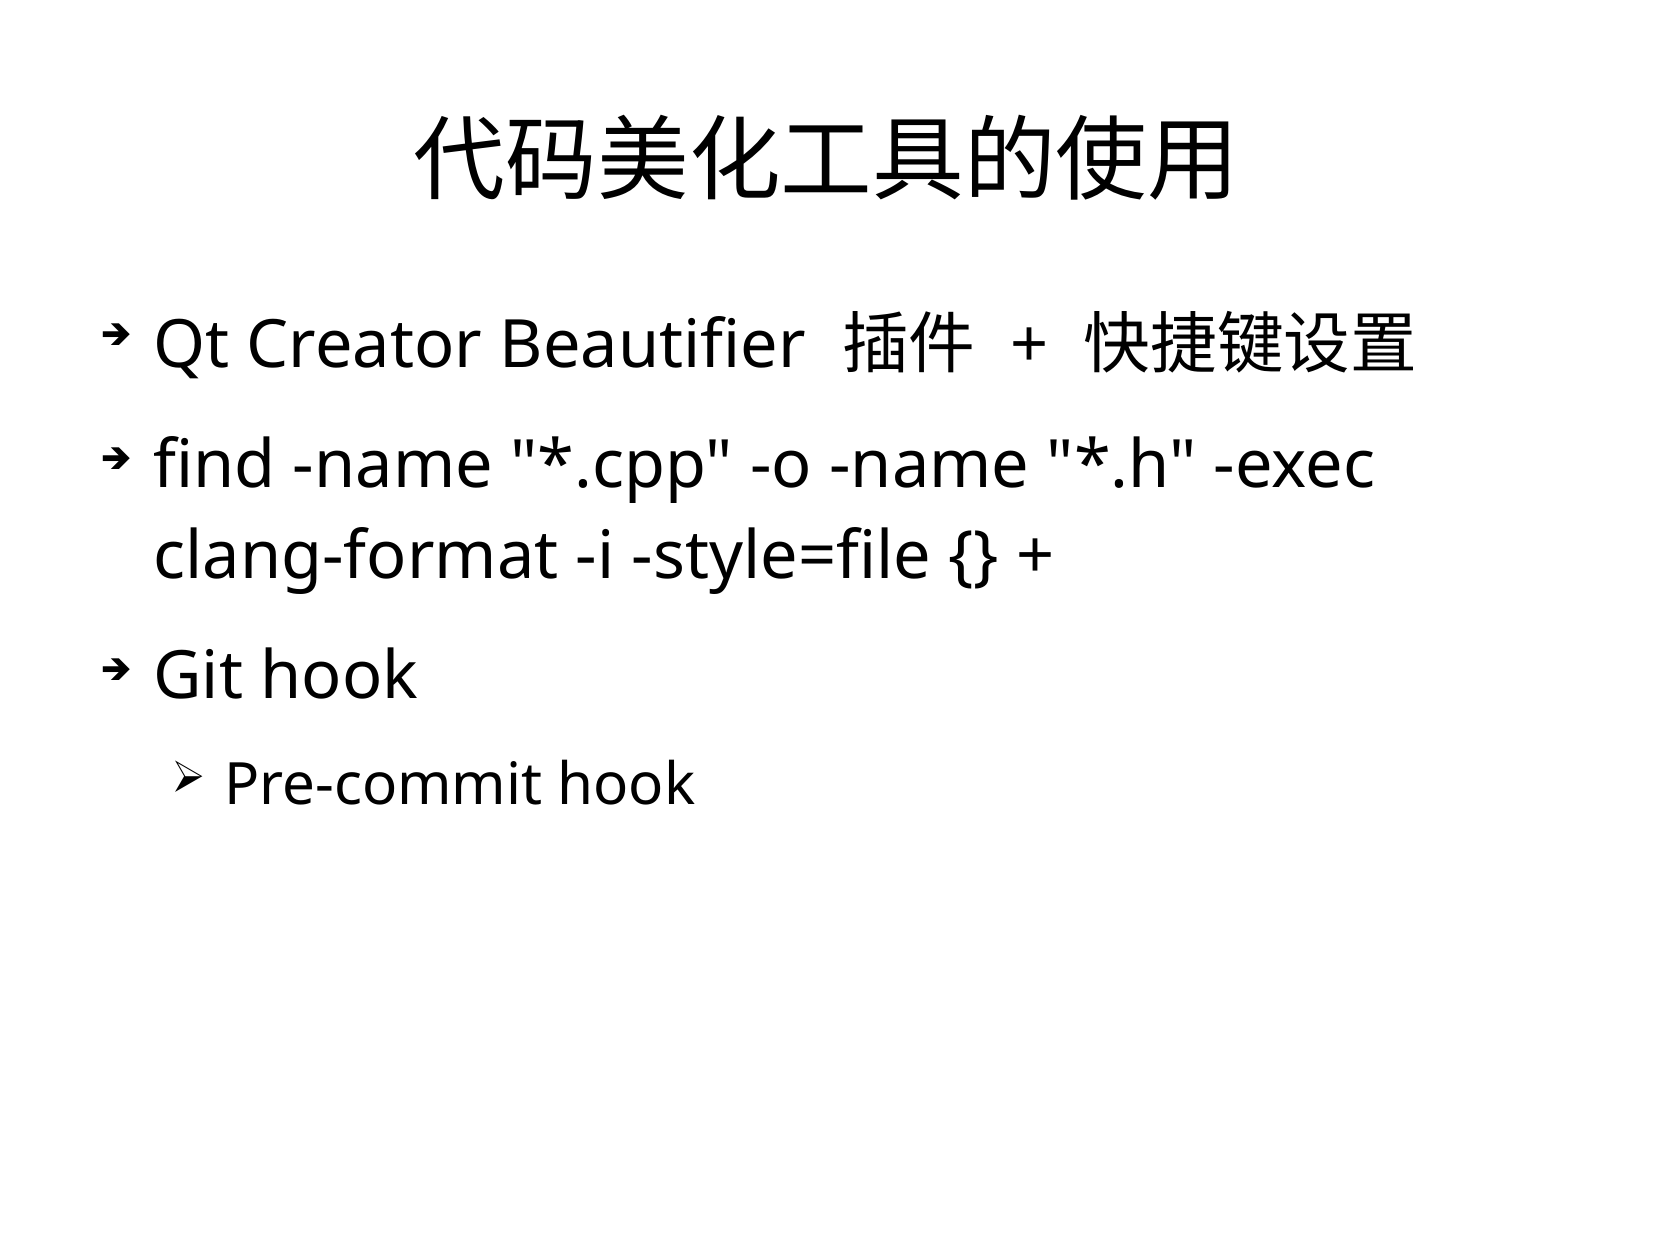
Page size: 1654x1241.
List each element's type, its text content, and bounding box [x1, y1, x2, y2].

list Qt Creator Beautifier 插件 + 快捷键设置 find -name "*.cpp" -o -name "*.h" -exec clang-format -i -style=file {} + Git hook Pre-commit hook [82, 290, 1571, 1010]
title 代码美化工具的使用 [82, 49, 1571, 257]
